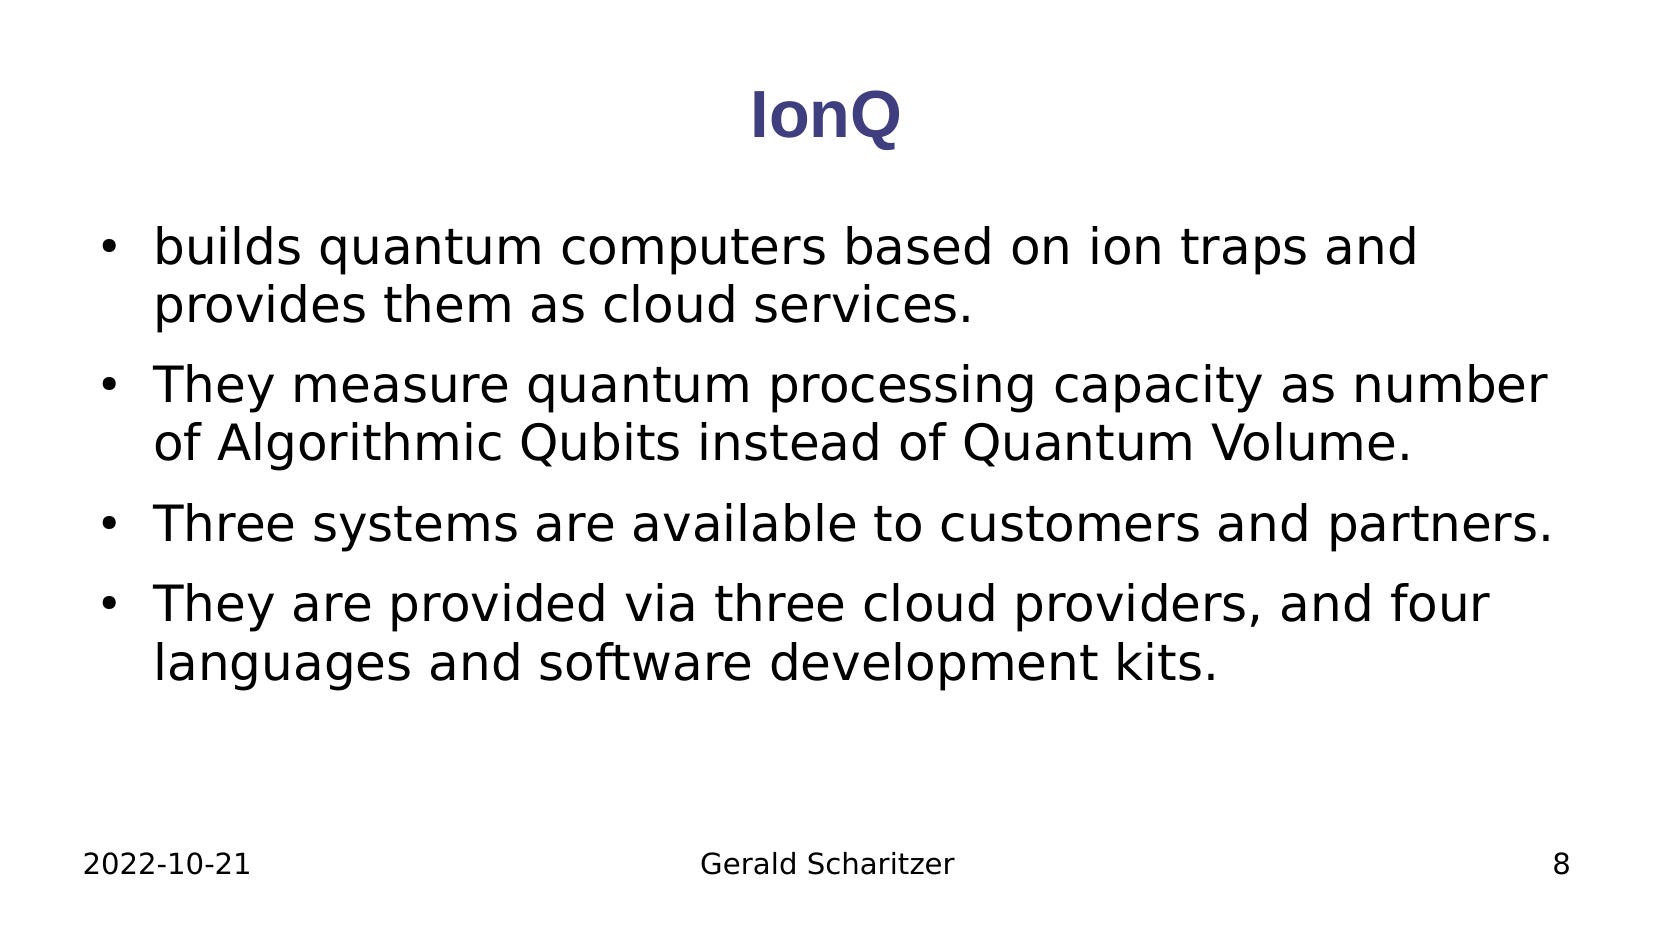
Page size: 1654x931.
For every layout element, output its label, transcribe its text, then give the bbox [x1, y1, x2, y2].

title IonQ [82, 37, 1571, 193]
list builds quantum computers based on ion traps and provides them as cloud services. They measure quantum processing capacity as number of Algorithmic Qubits instead of Quantum Volume. Three systems are available to customers and partners. They are provided via three cloud providers, and four languages and software development kits. [82, 217, 1571, 758]
